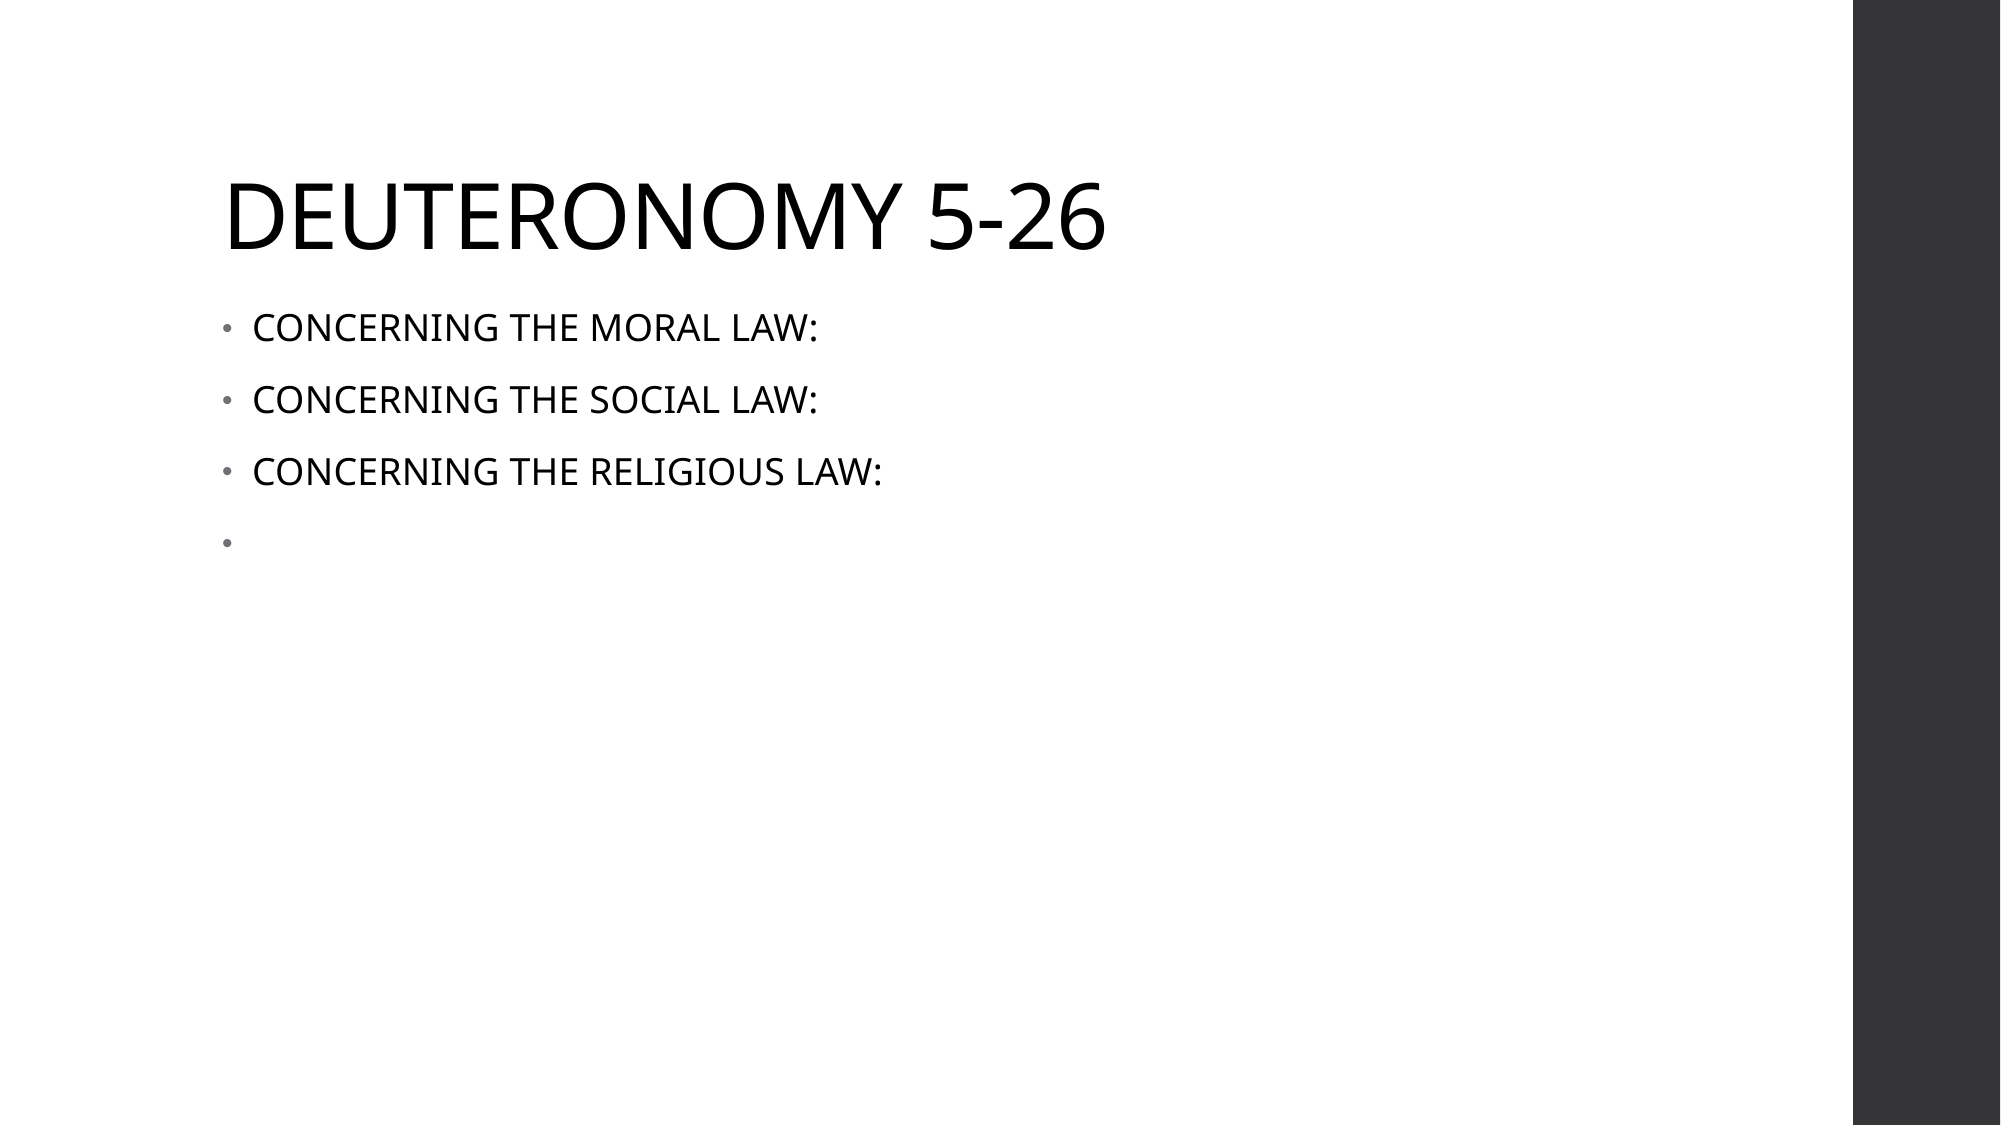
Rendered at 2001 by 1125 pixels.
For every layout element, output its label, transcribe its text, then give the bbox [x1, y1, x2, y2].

list CONCERNING THE MORAL LAW: CONCERNING THE SOCIAL LAW: CONCERNING THE RELIGIOUS LAW: [206, 299, 1617, 1014]
title DEUTERONOMY 5-26 [206, 60, 1797, 278]
